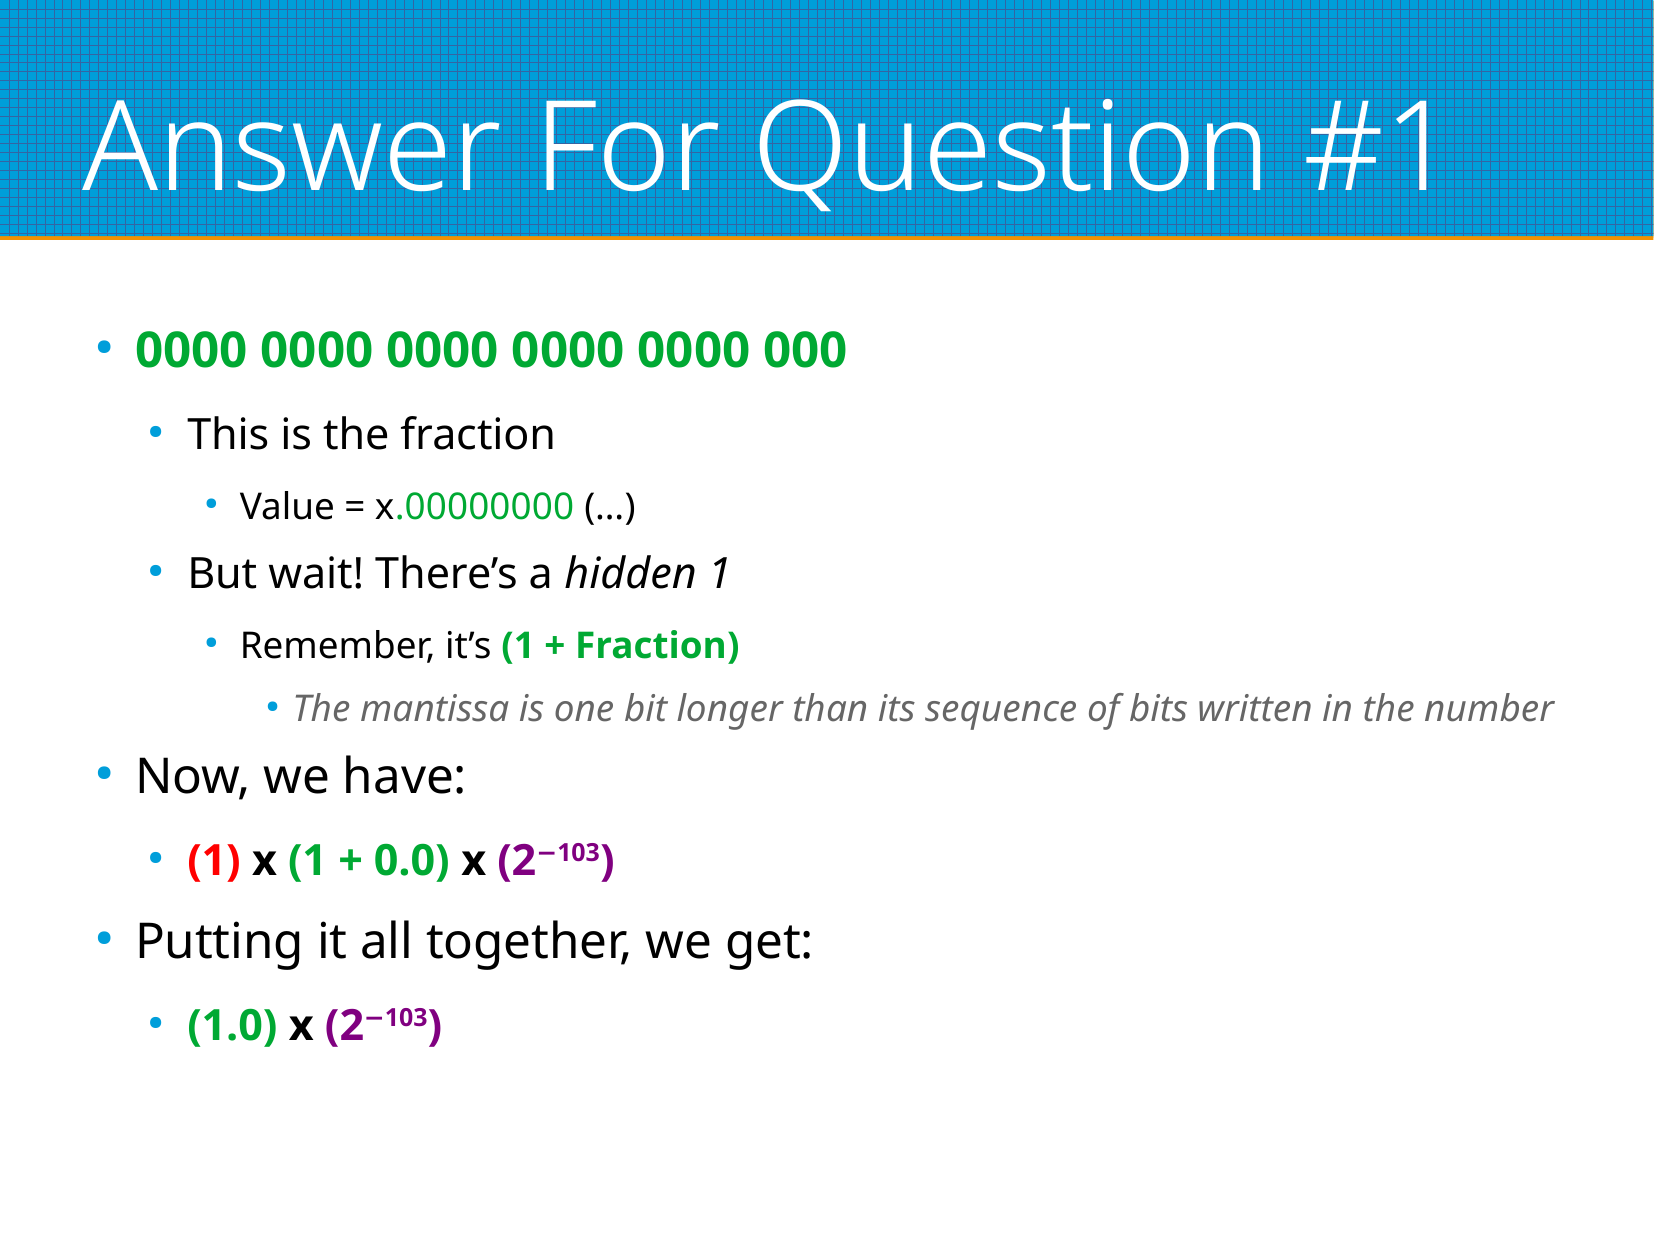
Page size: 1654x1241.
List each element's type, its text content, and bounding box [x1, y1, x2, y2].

list 0000 0000 0000 0000 0000 000 This is the fraction Value = x.00000000 (…) But wait! There’s a hidden 1 Remember, it’s (1 + Fraction) The mantissa is one bit longer than its sequence of bits written in the number Now, we have: (1) x (1 + 0.0) x (2−103) Putting it all together, we get: (1.0) x (2−103) [82, 314, 1563, 1081]
title Answer For Question #1 [82, 19, 1571, 227]
